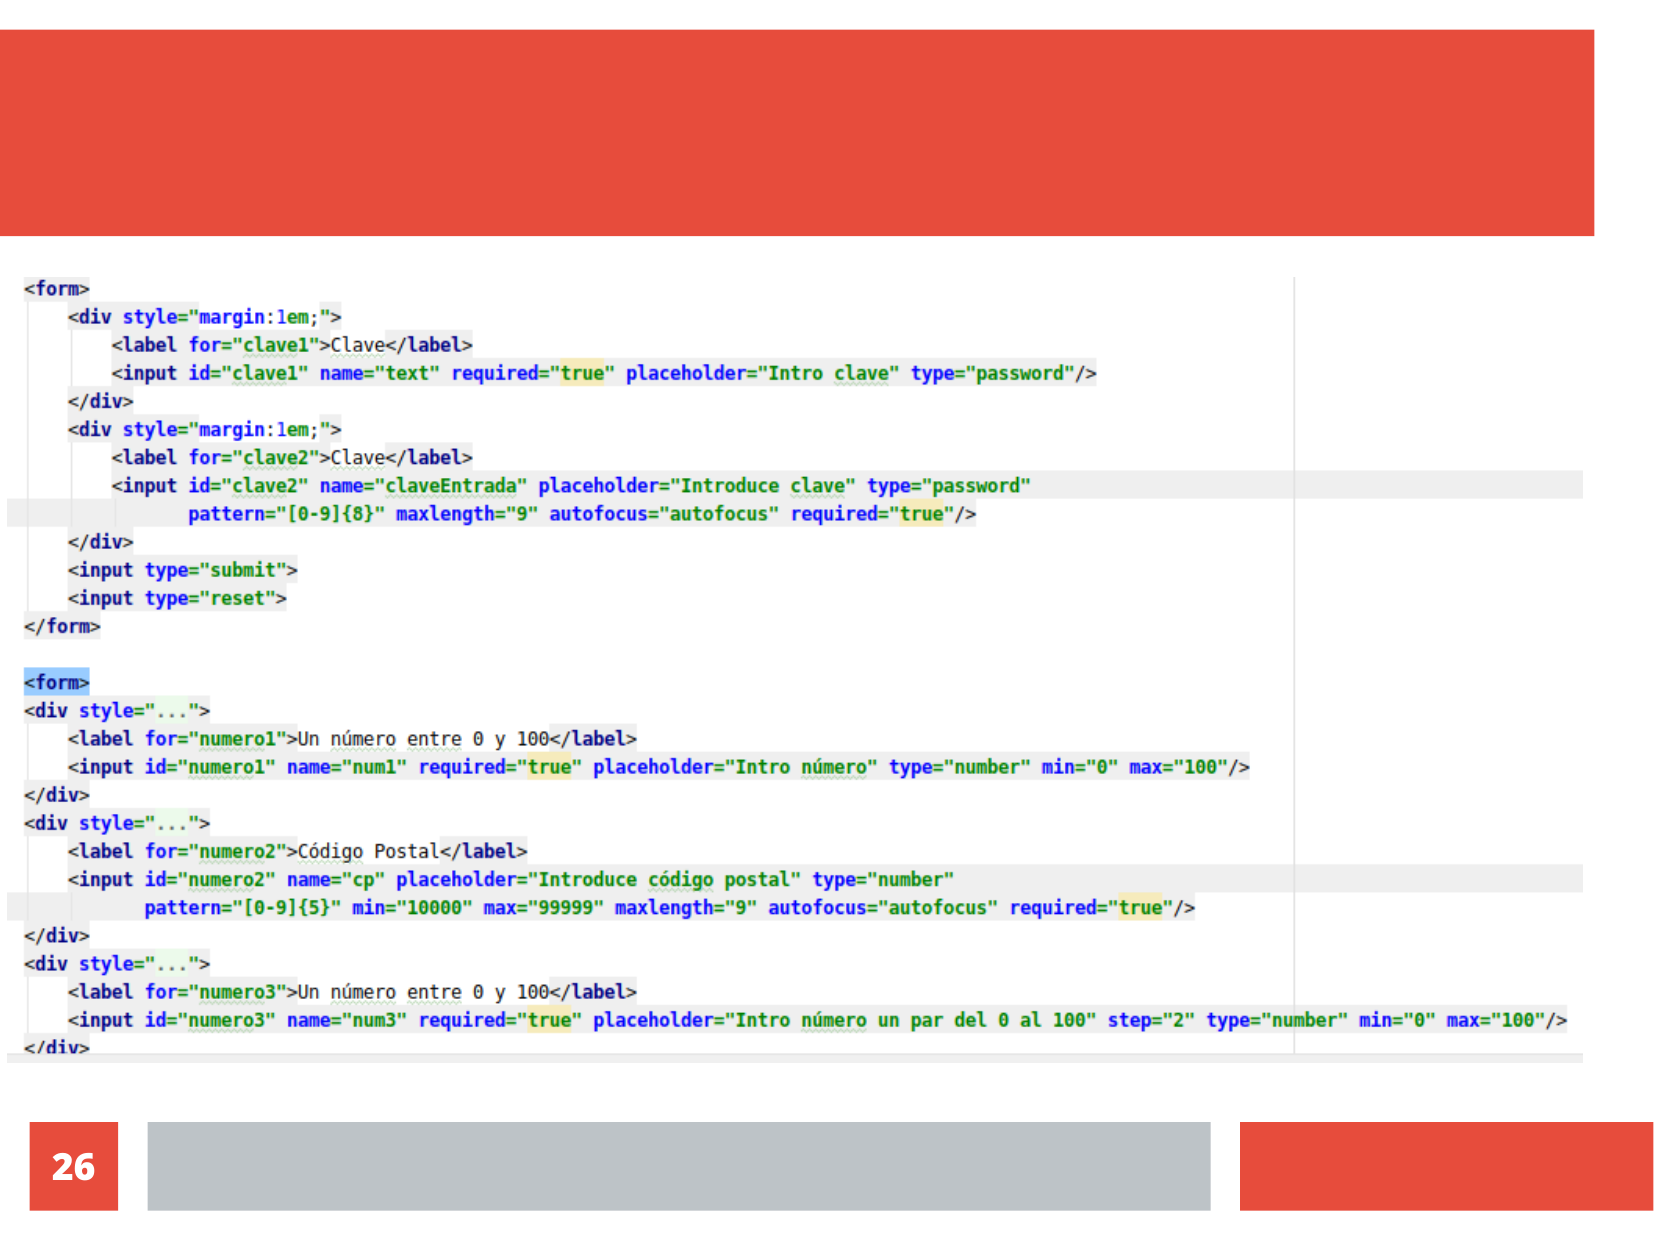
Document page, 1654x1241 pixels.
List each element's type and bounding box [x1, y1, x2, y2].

picture [7, 277, 1583, 1063]
